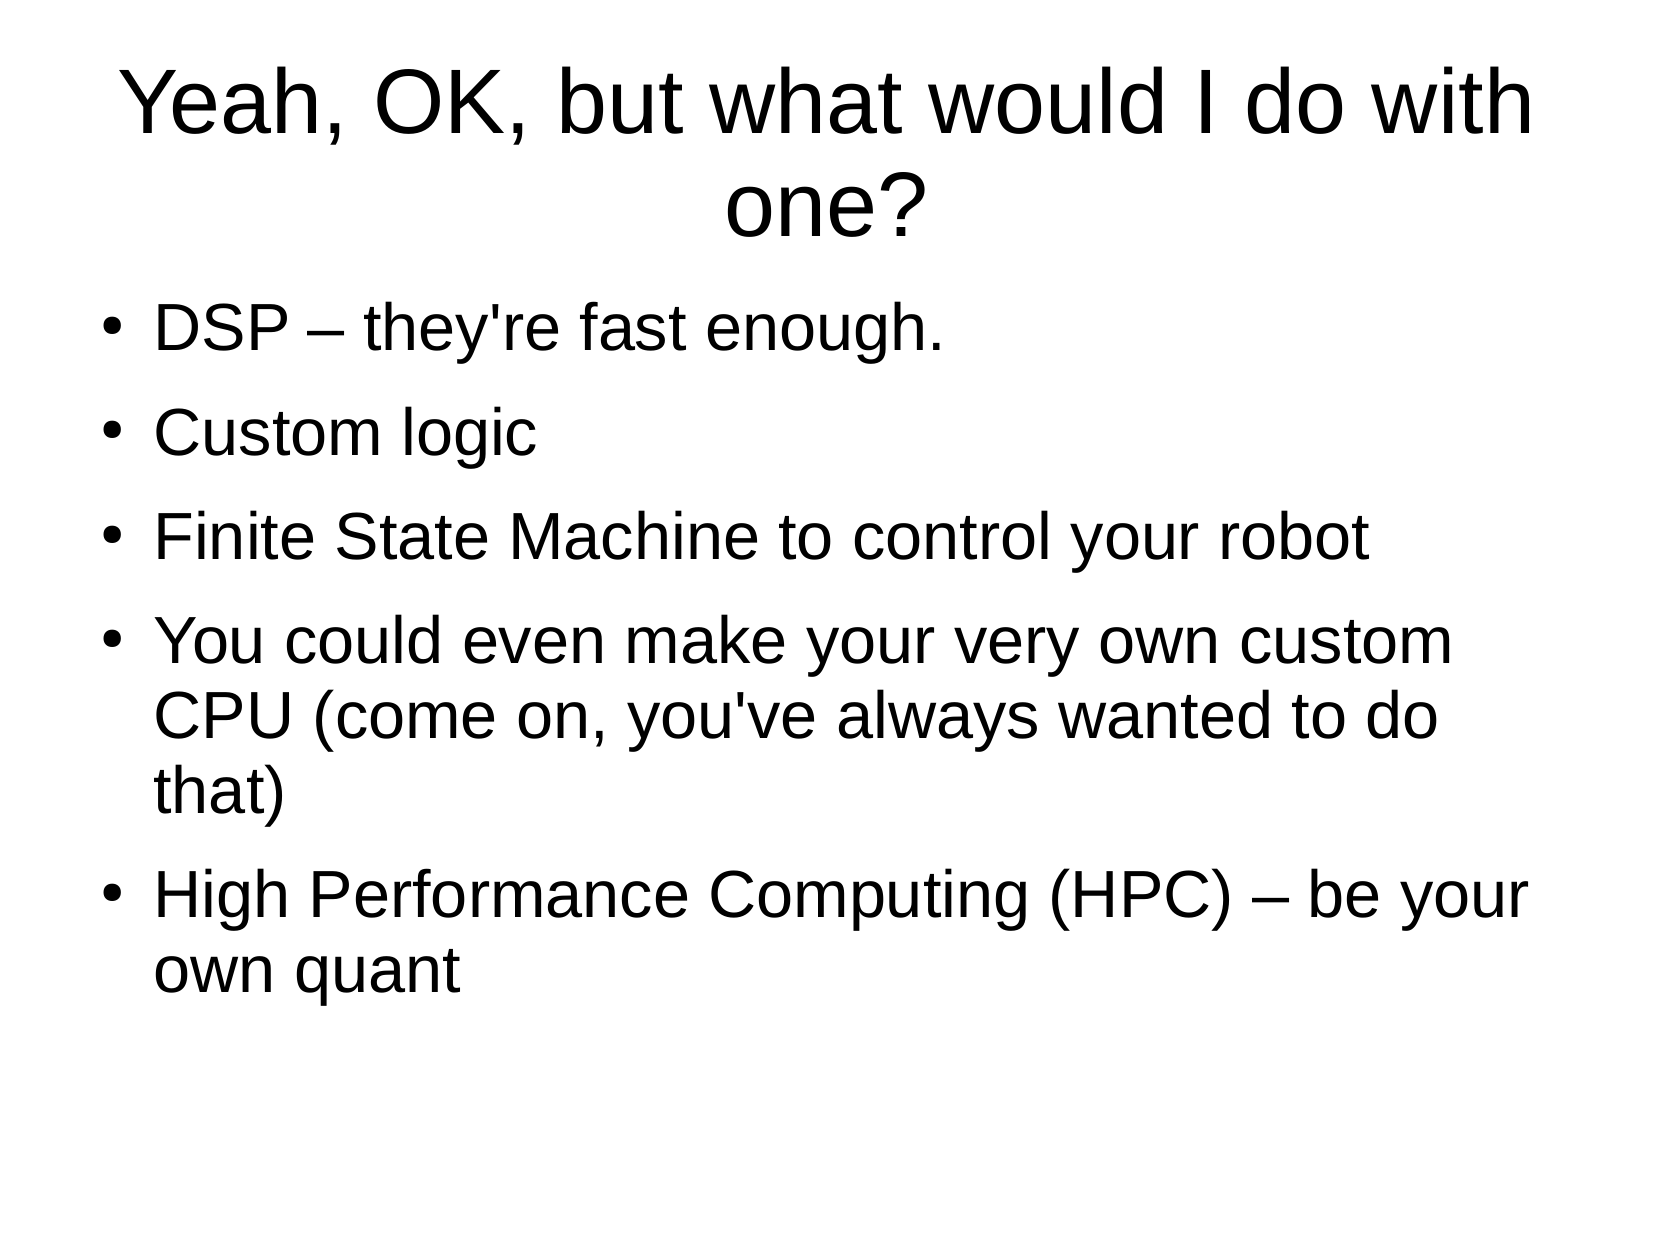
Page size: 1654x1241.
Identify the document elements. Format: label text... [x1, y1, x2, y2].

list DSP – they're fast enough. Custom logic Finite State Machine to control your robot You could even make your very own custom CPU (come on, you've always wanted to do that) High Performance Computing (HPC) – be your own quant [82, 290, 1571, 1109]
title Yeah, OK, but what would I do with one? [82, 49, 1571, 257]
